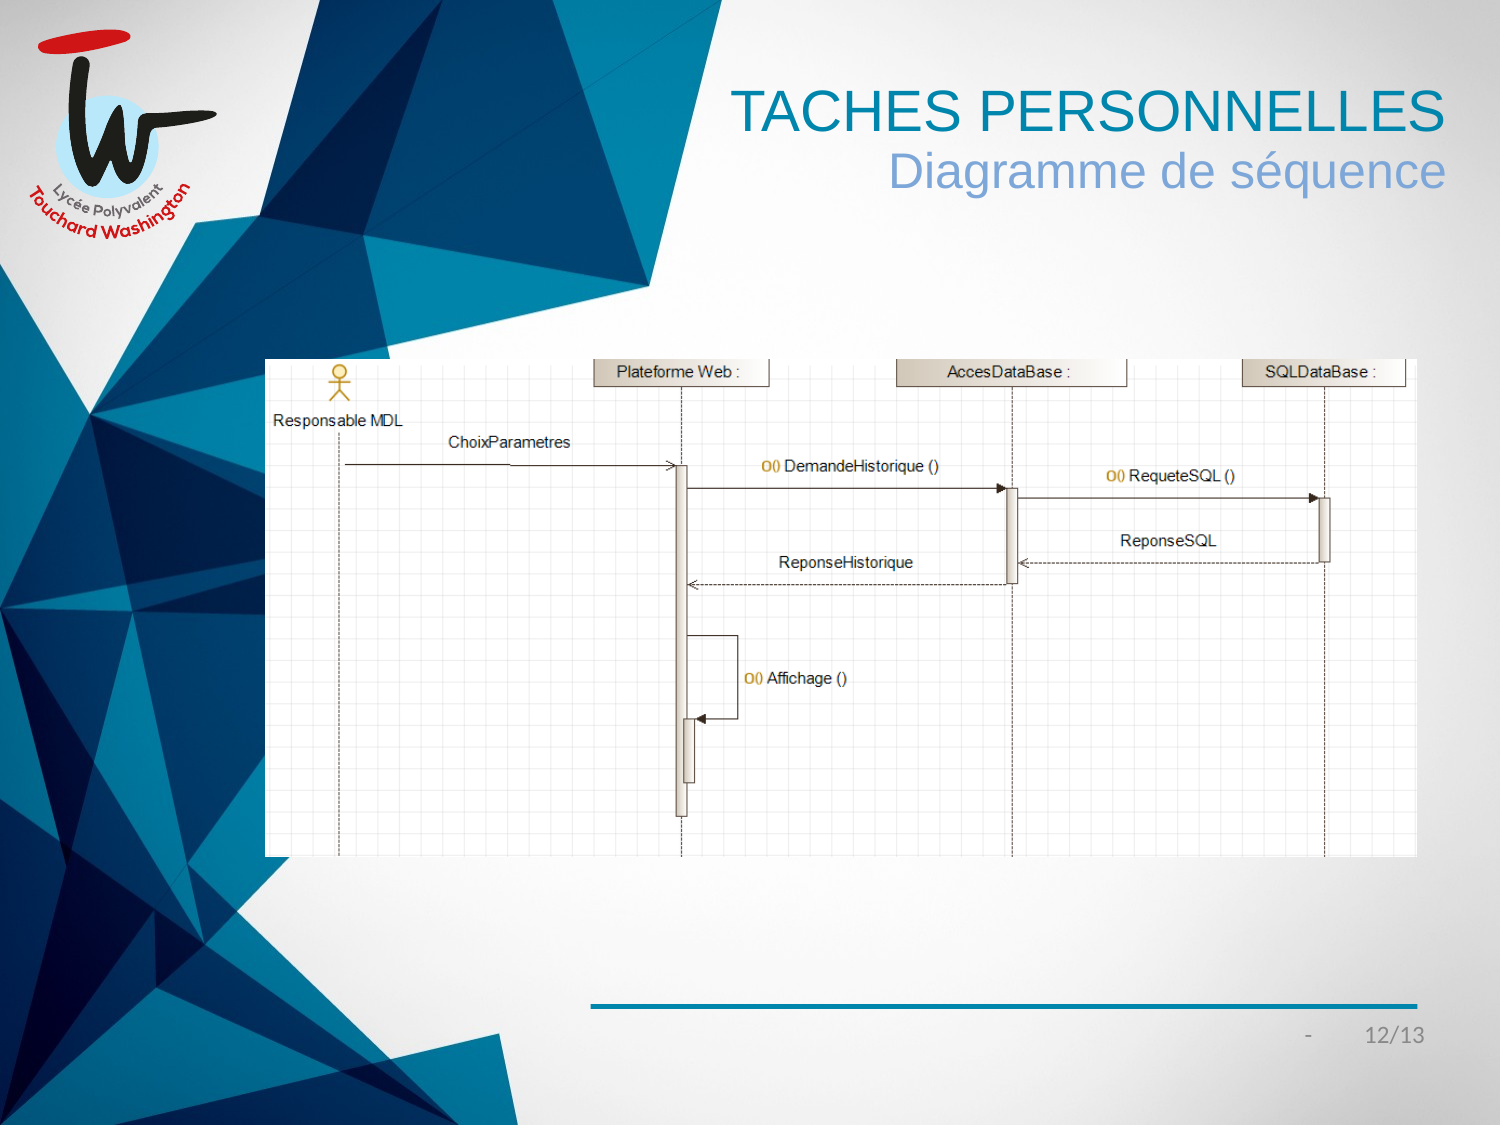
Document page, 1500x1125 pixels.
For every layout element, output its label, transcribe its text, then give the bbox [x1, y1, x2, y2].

title TACHES PERSONNELLES Diagramme de séquence [708, 44, 1447, 233]
picture [0, 0, 1500, 1125]
